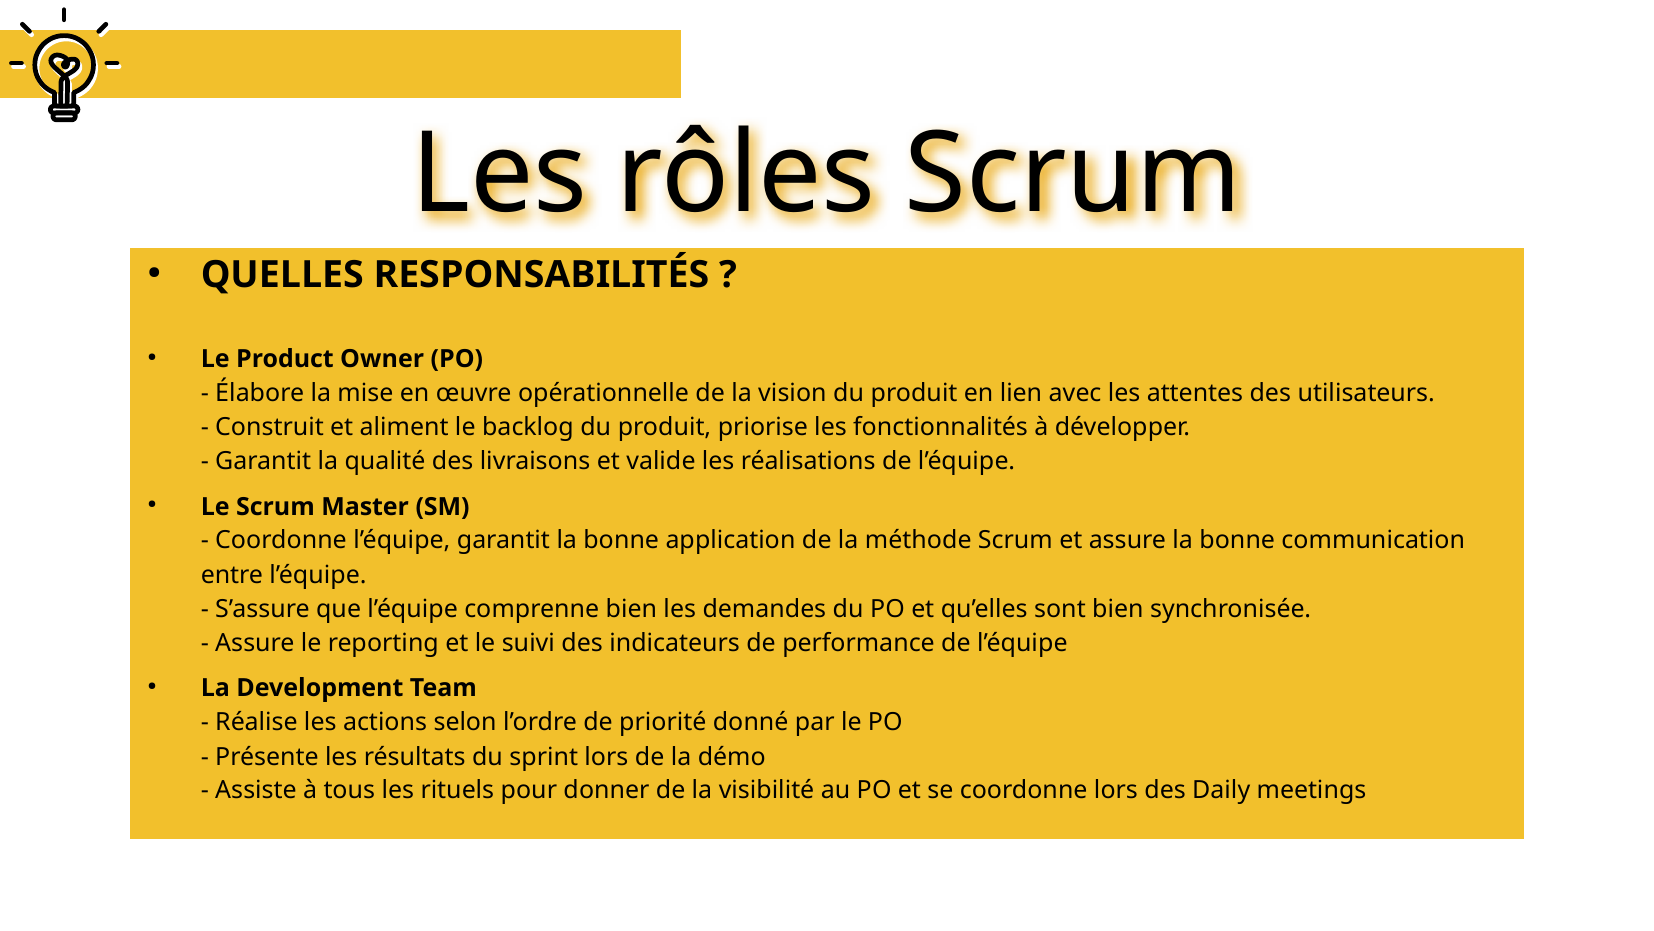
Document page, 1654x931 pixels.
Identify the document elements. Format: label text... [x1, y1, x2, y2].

list QUELLES RESPONSABILITÉS ? Le Product Owner (PO) - Élabore la mise en œuvre opérationnelle de la vision du produit en lien avec les attentes des utilisateurs. - Construit et aliment le backlog du produit, priorise les fonctionnalités à développer. - Garantit la qualité des livraisons et valide les réalisations de l’équipe. Le Scrum Master (SM) - Coordonne l’équipe, garantit la bonne application de la méthode Scrum et assure la bonne communication entre l’équipe. - S’assure que l’équipe comprenne bien les demandes du PO et qu’elles sont bien synchronisée. - Assure le reporting et le suivi des indicateurs de performance de l’équipe La Development Team - Réalise les actions selon l’ordre de priorité donné par le PO - Présente les résultats du sprint lors de la démo - Assiste à tous les rituels pour donner de la visibilité au PO et se coordonne lors des Daily meetings [129, 248, 1524, 839]
title Les rôles Scrum [82, 88, 1571, 249]
